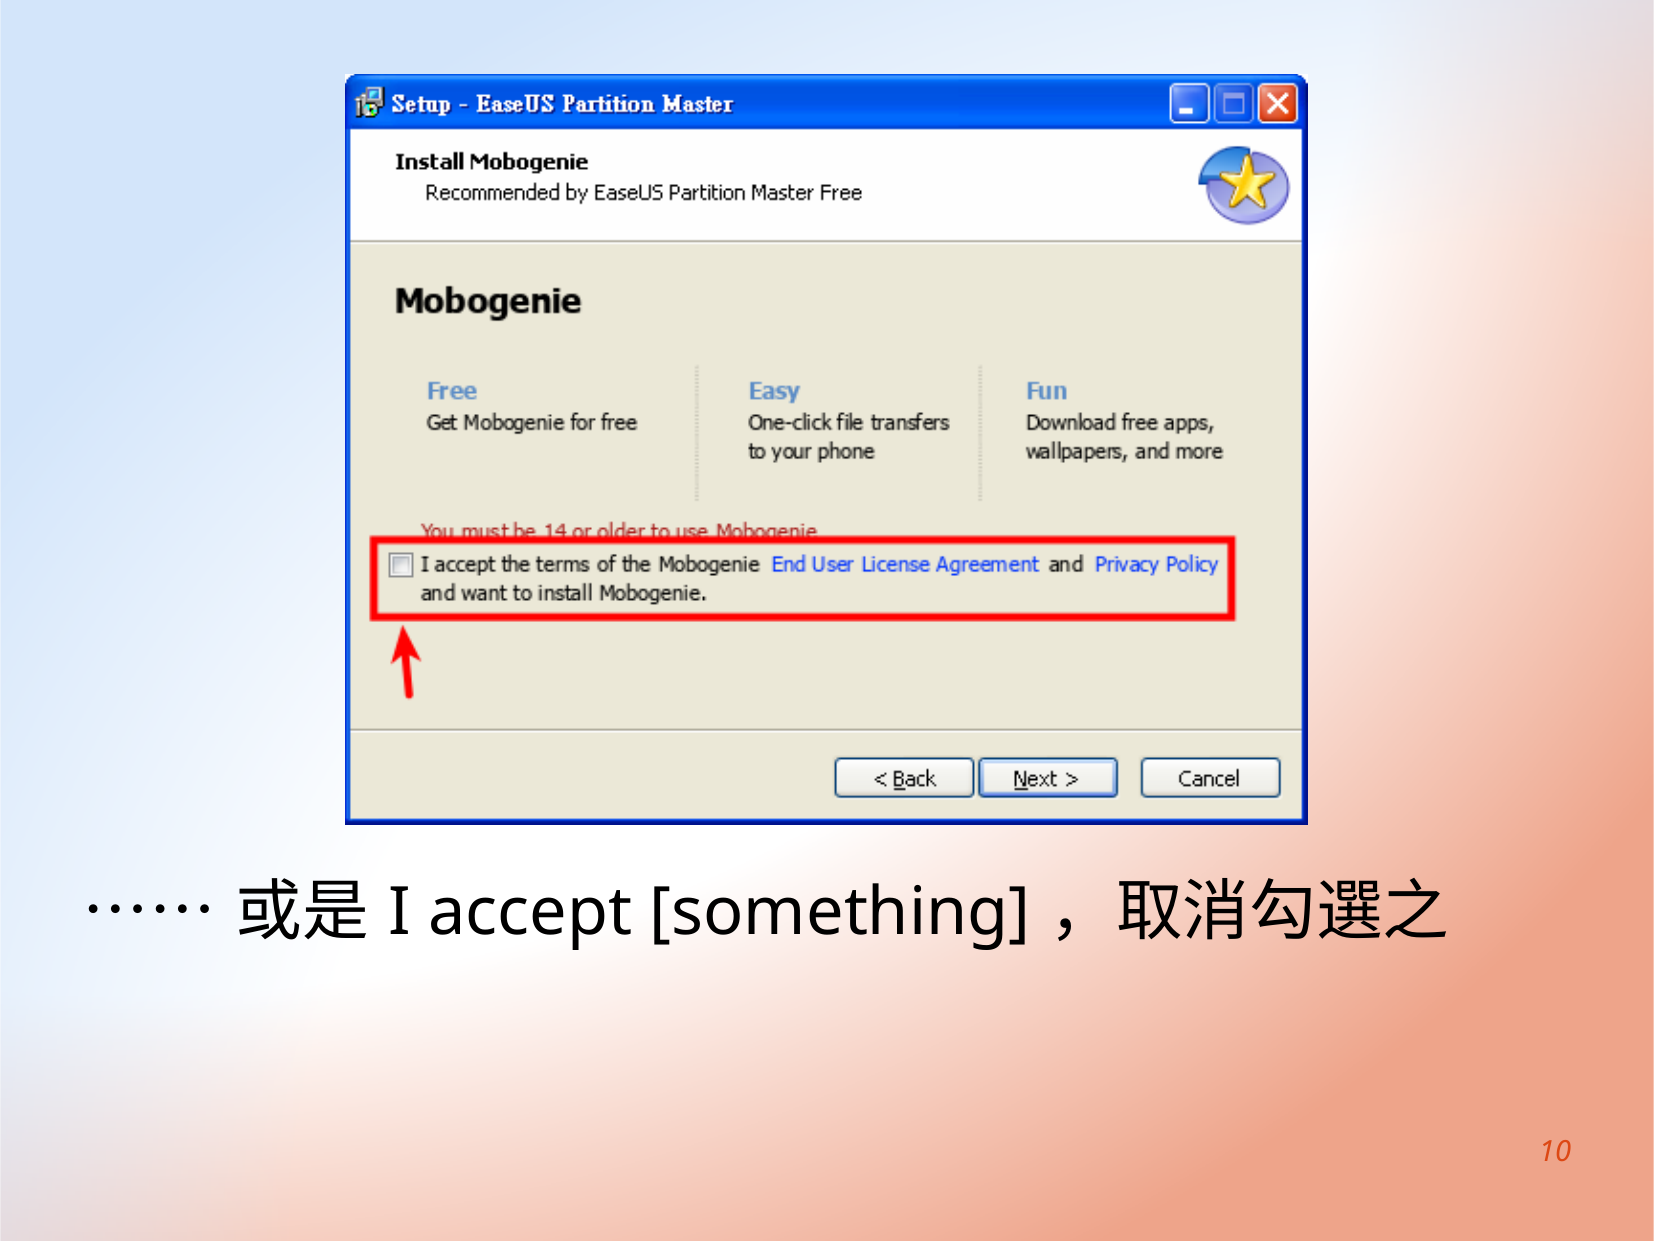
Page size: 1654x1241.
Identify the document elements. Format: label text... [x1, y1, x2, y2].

list ……或是I accept [something]，取消勾選之 [82, 857, 1571, 1201]
picture [0, 0, 1654, 1241]
